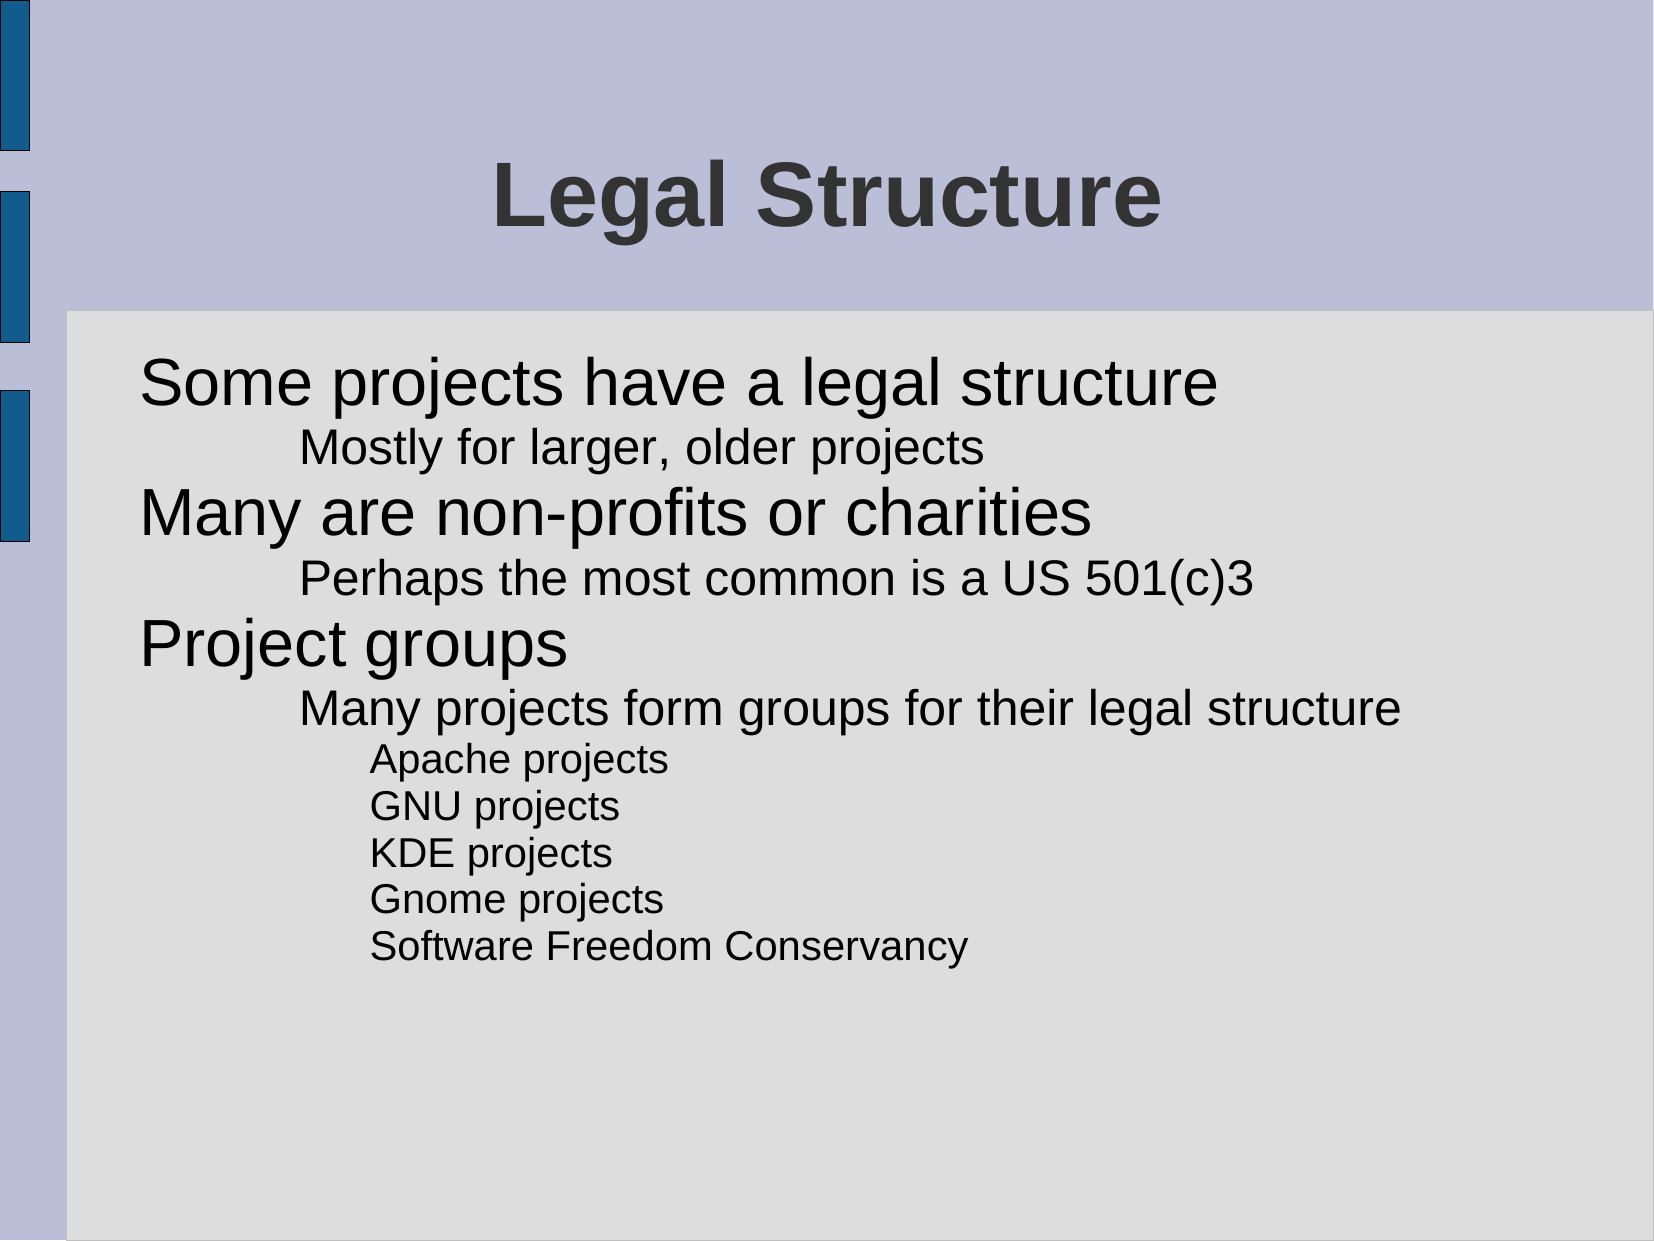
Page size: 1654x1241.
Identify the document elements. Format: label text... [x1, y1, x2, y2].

list Some projects have a legal structure Mostly for larger, older projects Many are non-profits or charities Perhaps the most common is a US 501(c)3 Project groups Many projects form groups for their legal structure Apache projects GNU projects KDE projects Gnome projects Software Freedom Conservancy [121, 344, 1534, 1112]
title Legal Structure [121, 98, 1534, 291]
